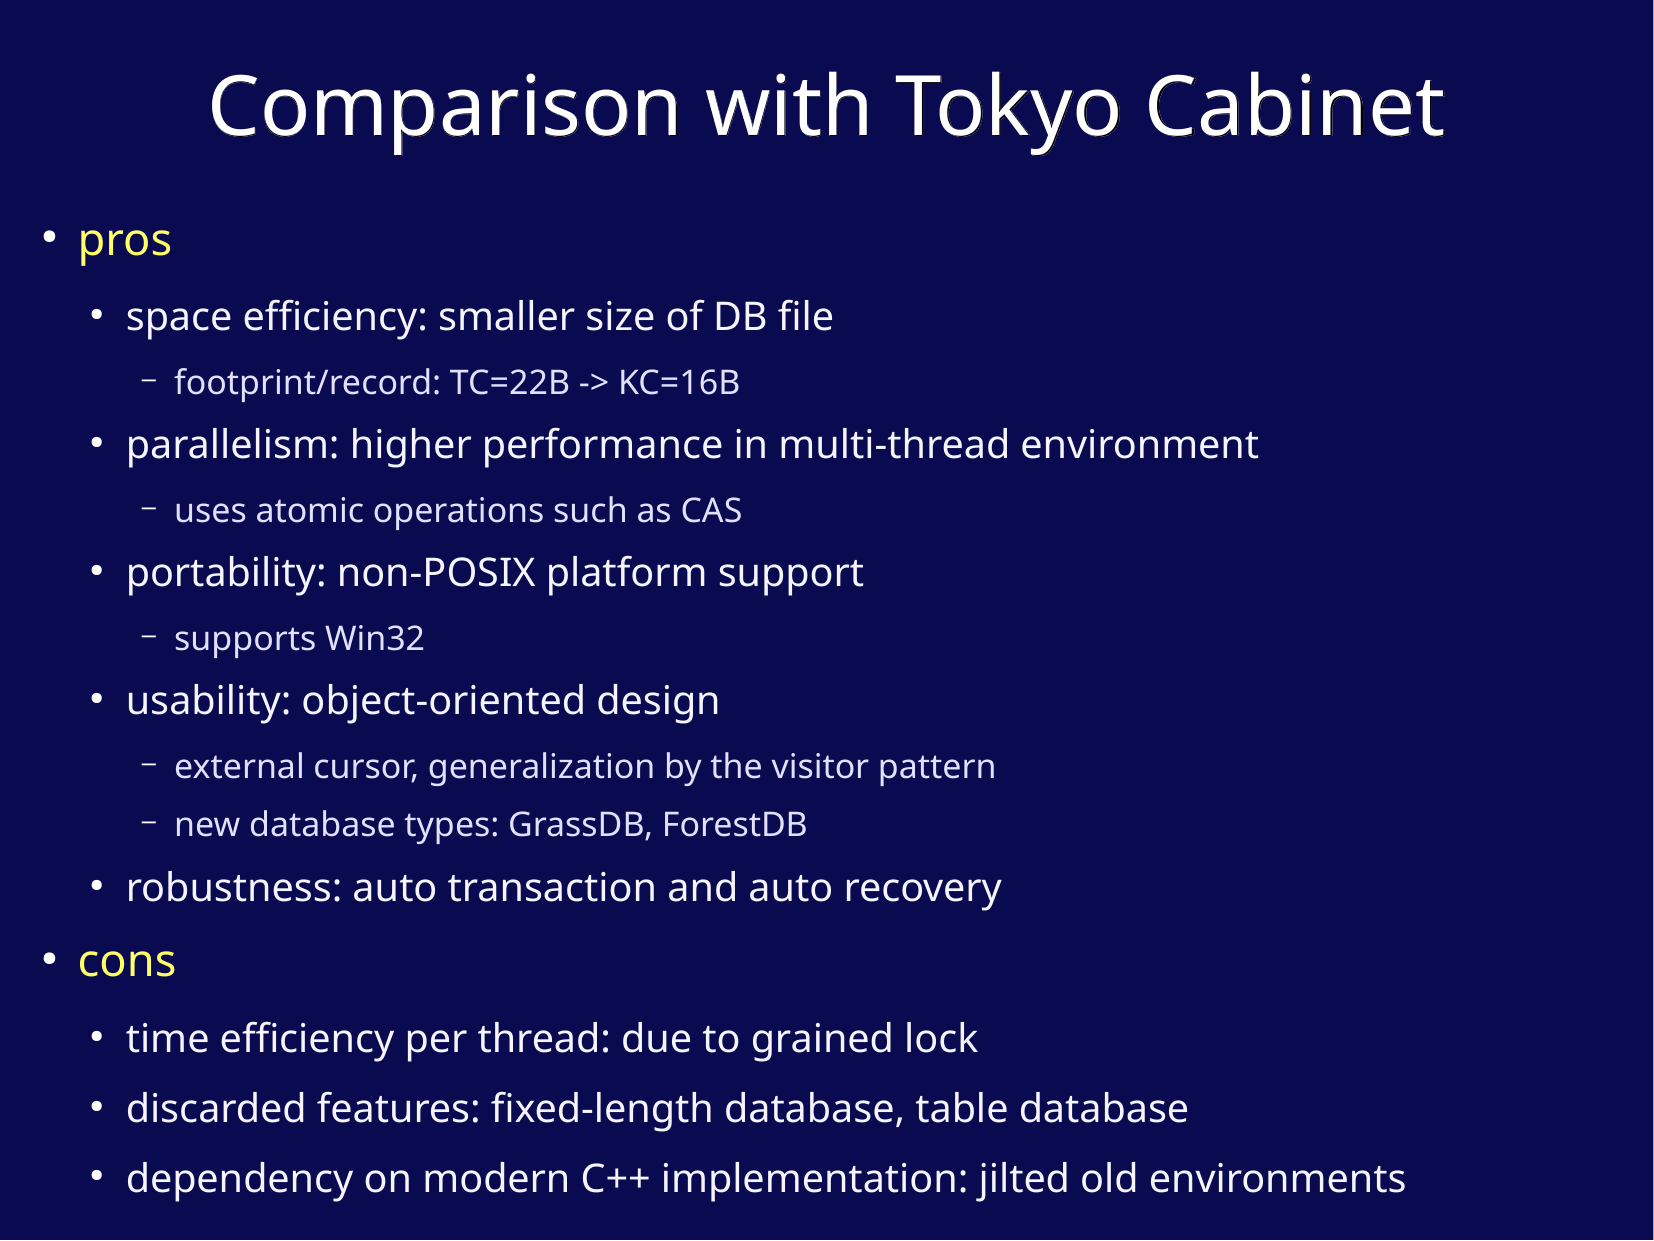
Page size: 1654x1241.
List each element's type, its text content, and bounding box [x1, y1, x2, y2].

list pros space efficiency: smaller size of DB file footprint/record: TC=22B -> KC=16B parallelism: higher performance in multi-thread environment uses atomic operations such as CAS portability: non-POSIX platform support supports Win32 usability: object-oriented design external cursor, generalization by the visitor pattern new database types: GrassDB, ForestDB robustness: auto transaction and auto recovery cons time efficiency per thread: due to grained lock discarded features: fixed-length database, table database dependency on modern C++ implementation: jilted old environments [29, 206, 1625, 1211]
title Comparison with Tokyo Cabinet [29, 29, 1625, 178]
